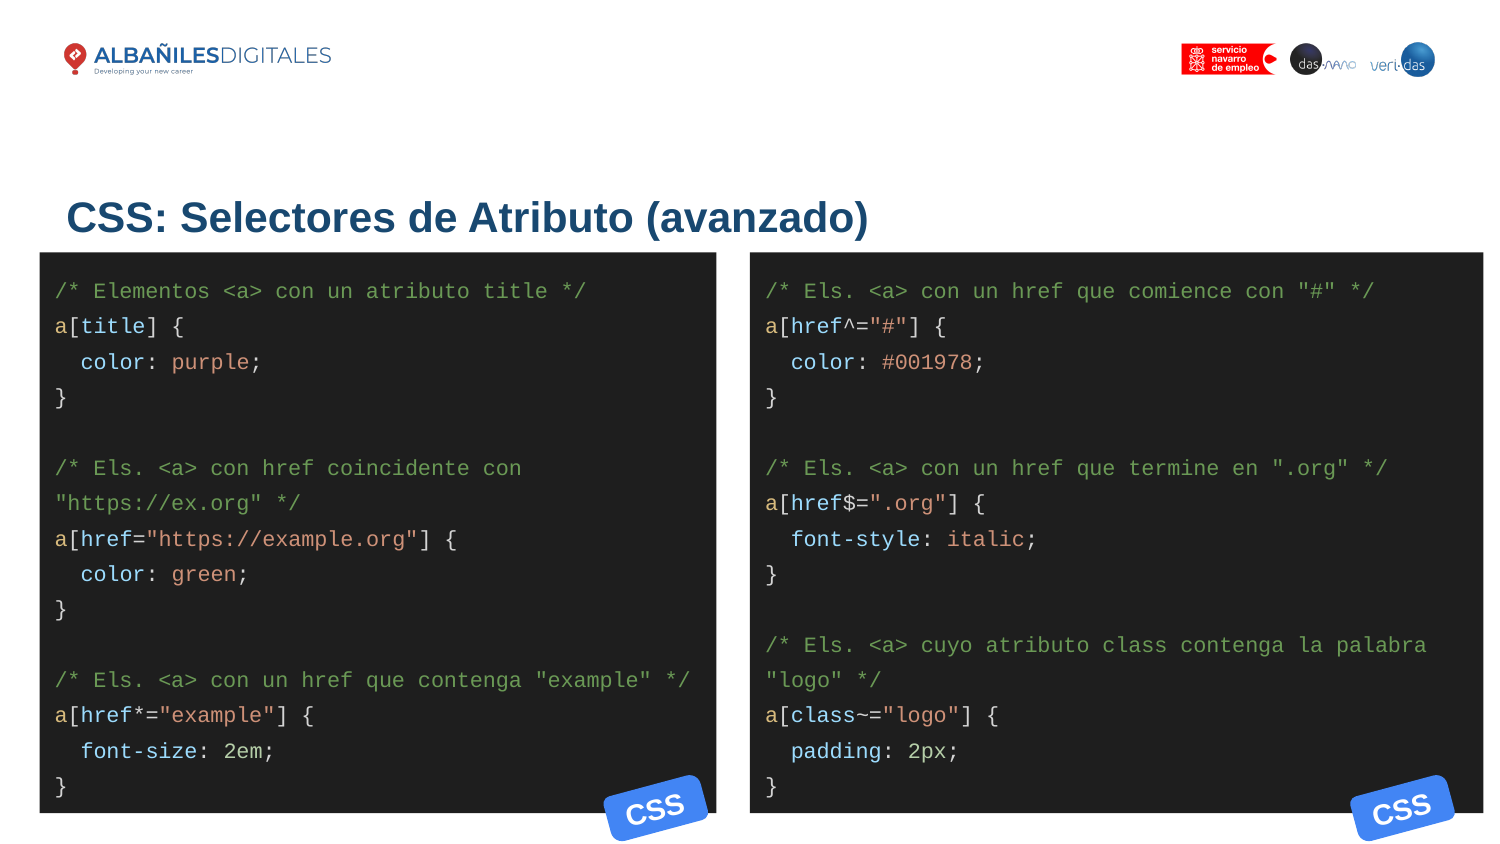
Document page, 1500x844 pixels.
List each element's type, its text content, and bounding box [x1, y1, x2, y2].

picture [1370, 42, 1435, 77]
text_box CSS [1350, 775, 1455, 842]
picture [1181, 43, 1277, 75]
text_box CSS [603, 775, 708, 842]
text_box /* Els. <a> con un href que comience con "#" */ a[href^="#"] { color: #001978; } /* Els. <a> con un href que termine en ".org" */ a[href$=".org"] { font-style: italic; } /* Els. <a> cuyo atributo class contenga la palabra "logo" */ a[class~="logo"] { padding: 2px; } [749, 252, 1484, 814]
picture [64, 43, 332, 75]
text_box CSS: Selectores de Atributo (avanzado) [66, 179, 891, 241]
picture [1290, 43, 1356, 75]
text_box /* Elementos <a> con un atributo title */ a[title] { color: purple; } /* Els. <a> con href coincidente con "https://ex.org" */ a[href="https://example.org"] { color: green; } /* Els. <a> con un href que contenga "example" */ a[href*="example"] { font-size: 2em; } [39, 252, 717, 814]
